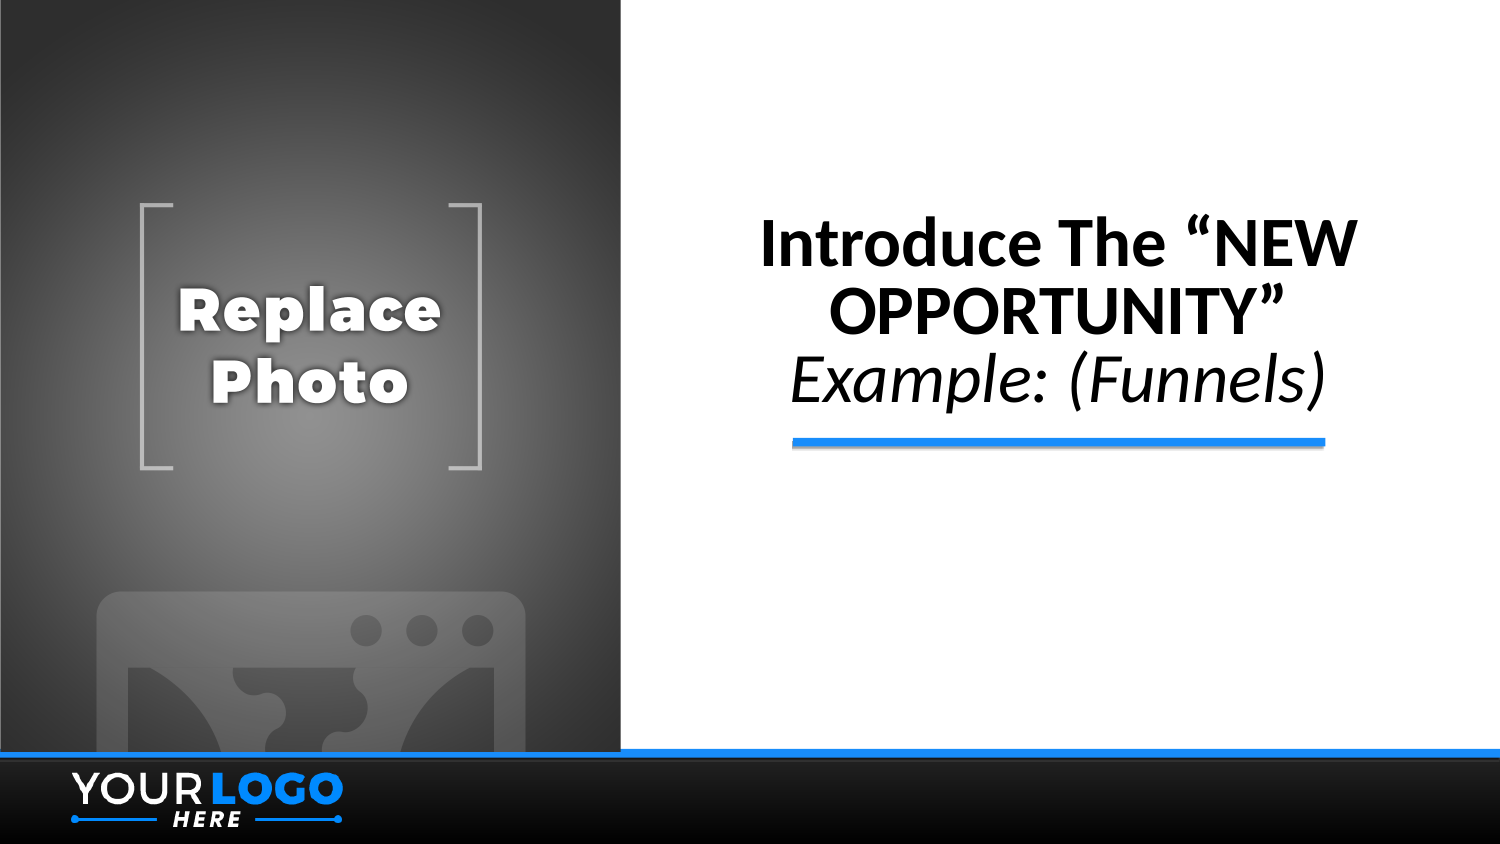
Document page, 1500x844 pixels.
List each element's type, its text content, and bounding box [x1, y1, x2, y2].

text_box Introduce The “NEW OPPORTUNITY” Example: (Funnels) [651, 202, 1467, 426]
picture [0, 0, 621, 752]
text_box [792, 437, 1326, 447]
picture [66, 766, 346, 831]
